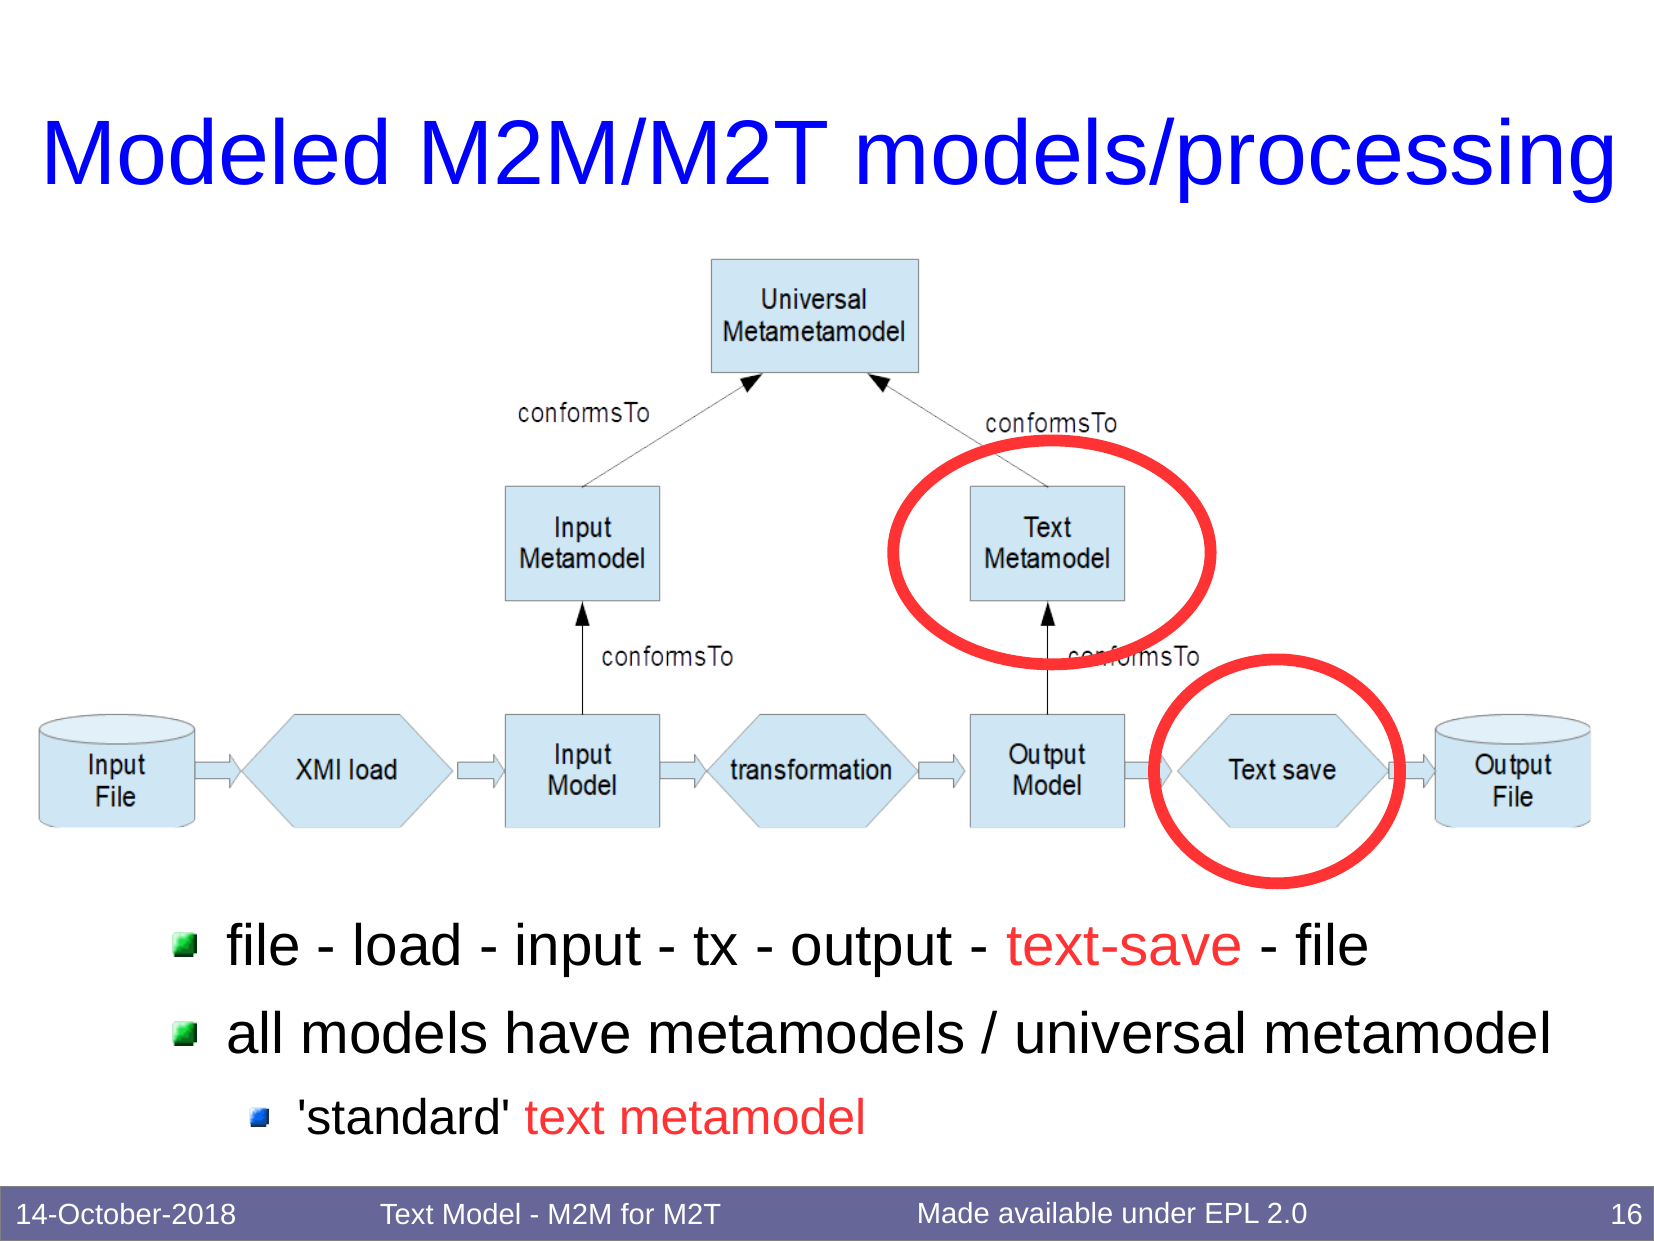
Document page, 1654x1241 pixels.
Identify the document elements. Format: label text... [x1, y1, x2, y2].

picture [0, 202, 1642, 884]
title Modeled M2M/M2T models/processing [24, 49, 1637, 202]
list file - load - input - tx - output - text-save - file all models have metamodels / universal metamodel 'standard' text metamodel [84, 912, 1558, 1241]
picture [1160, 666, 1394, 877]
